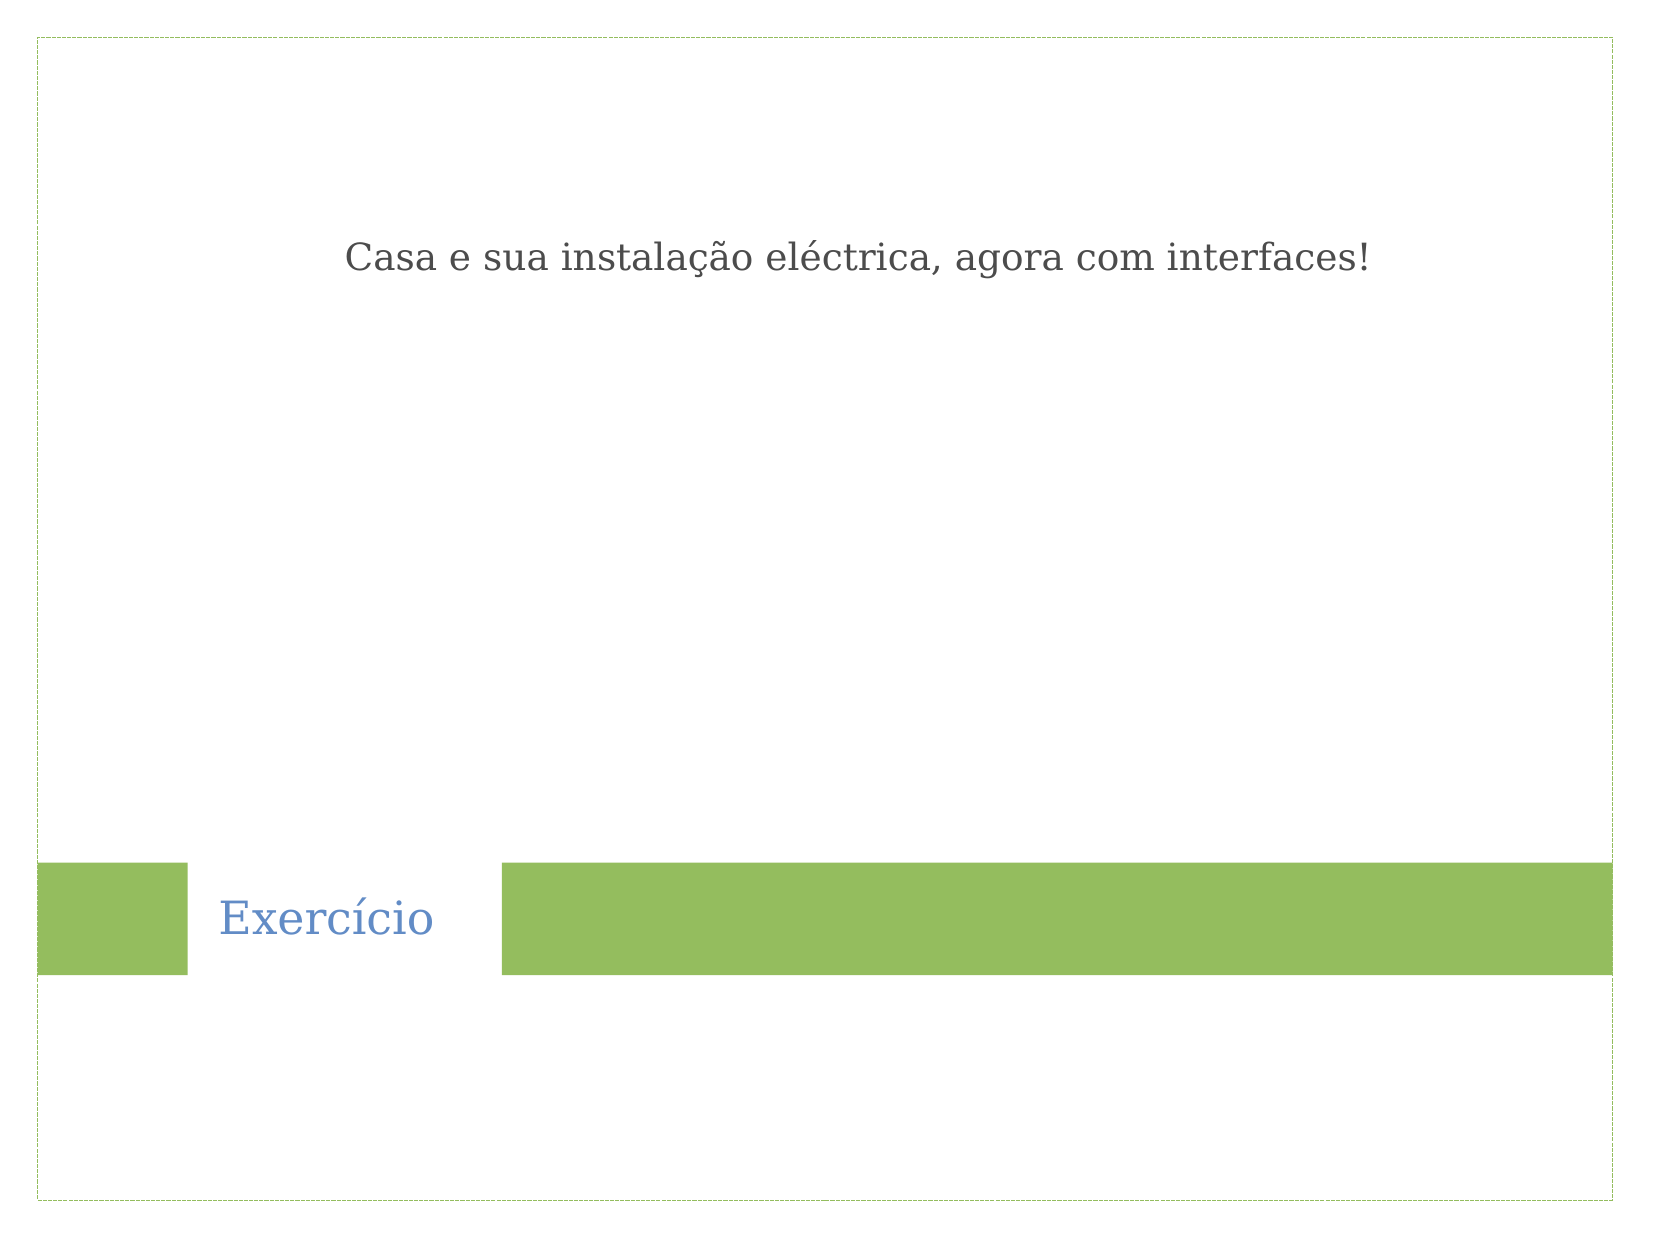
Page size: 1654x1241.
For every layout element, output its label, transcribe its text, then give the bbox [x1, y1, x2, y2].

text_box [501, 862, 1613, 976]
text_box [37, 862, 188, 976]
text_box Exercício [203, 884, 450, 953]
text_box Casa e sua instalação eléctrica, agora com interfaces! [329, 206, 1418, 732]
